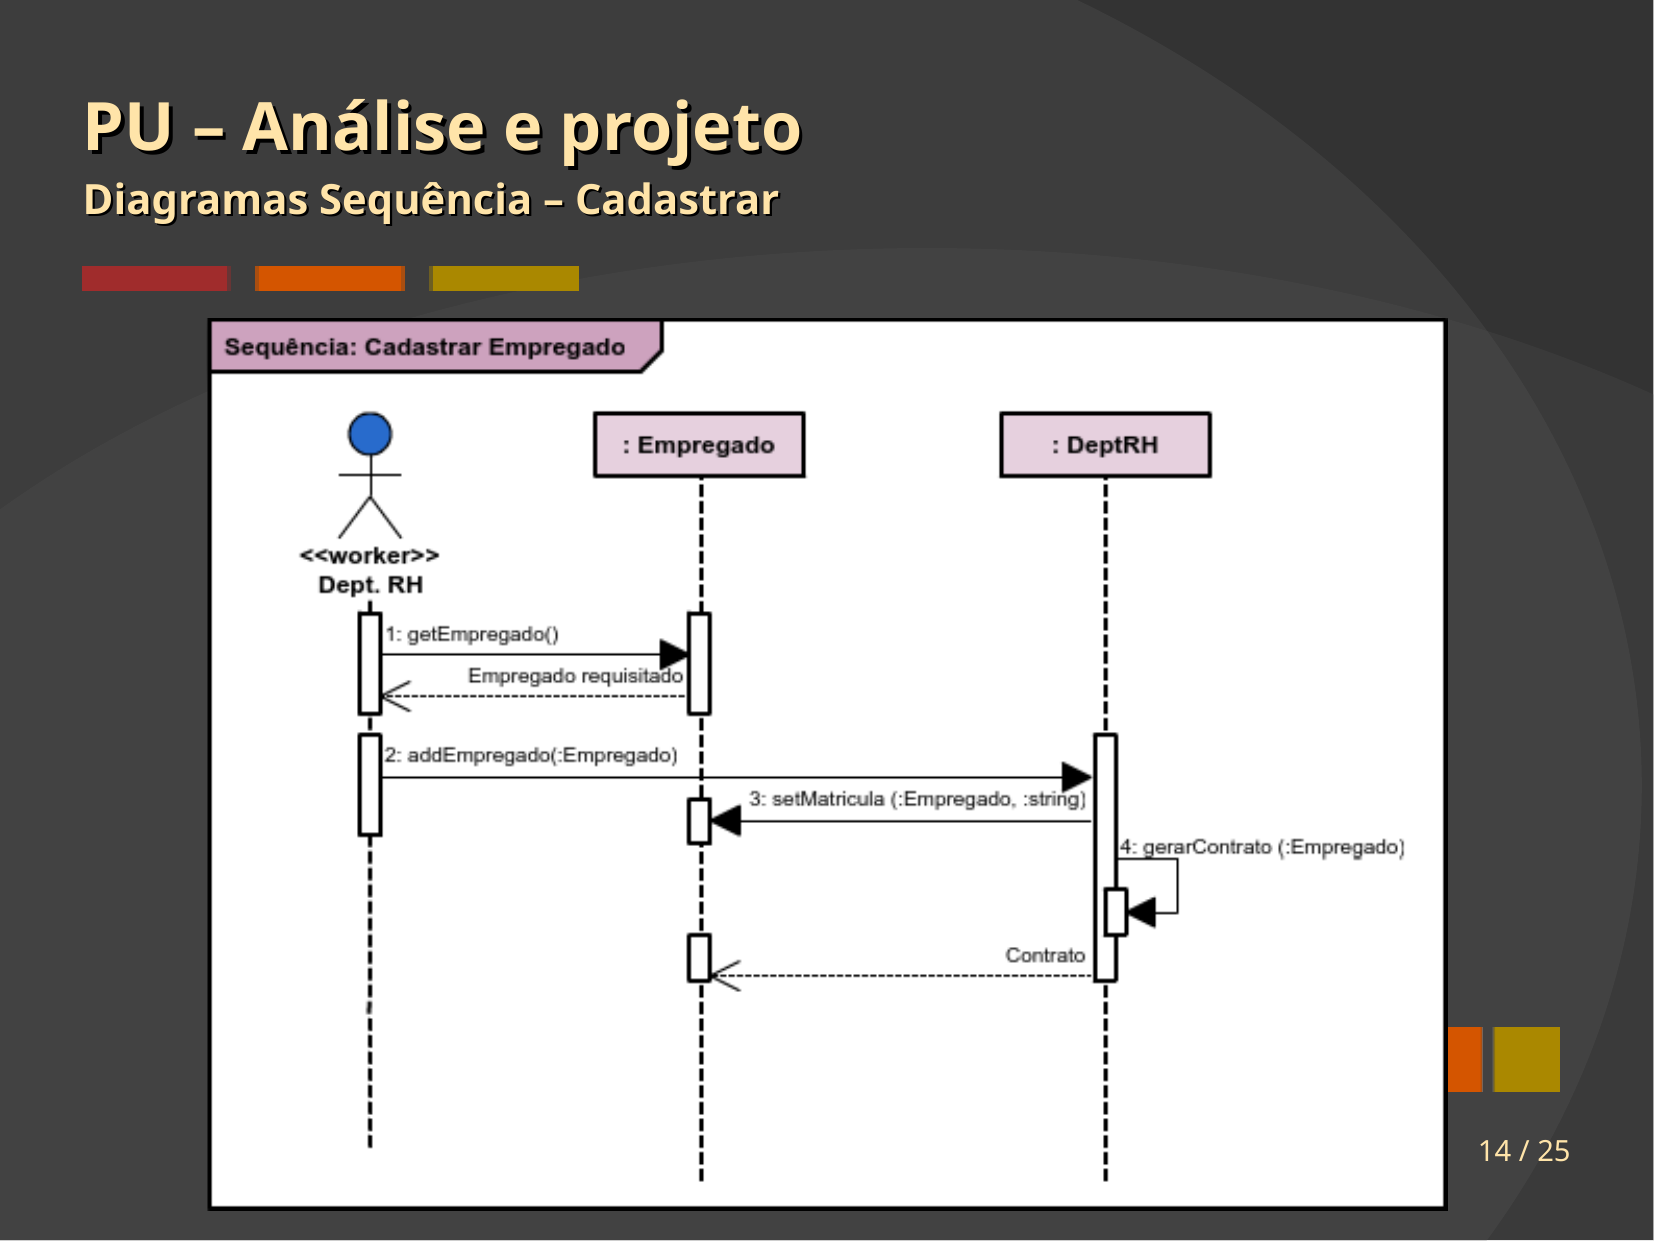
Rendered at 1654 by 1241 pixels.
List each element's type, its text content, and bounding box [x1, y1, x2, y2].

title PU – Análise e projeto Diagramas Sequência – Cadastrar [82, 49, 1571, 257]
picture [82, 266, 579, 291]
picture [206, 318, 1560, 1211]
